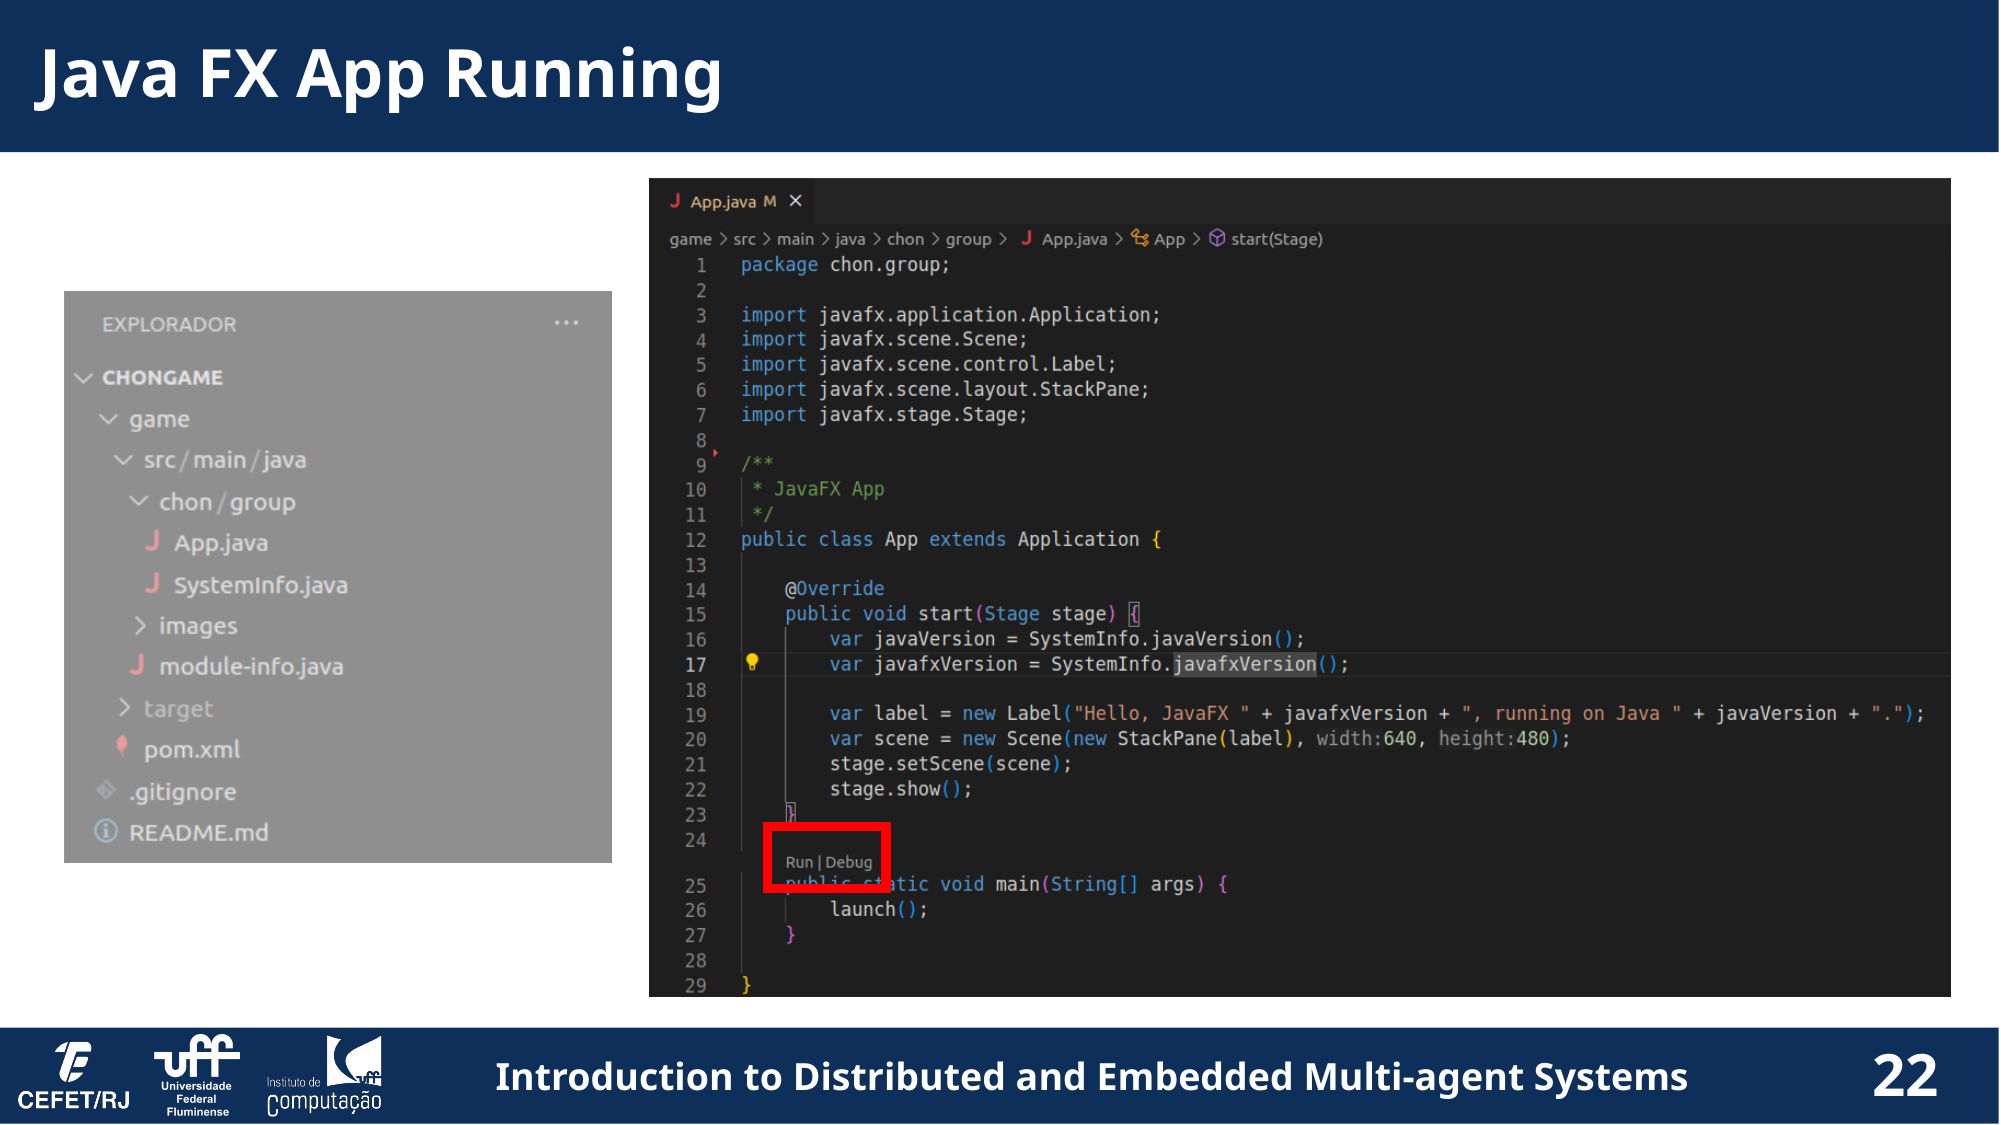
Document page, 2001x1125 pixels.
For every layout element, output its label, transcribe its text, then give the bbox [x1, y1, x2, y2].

picture [649, 177, 1951, 997]
picture [18, 1021, 129, 1125]
picture [64, 291, 612, 863]
picture [153, 1033, 241, 1121]
text_box Java FX App Running [25, 23, 1999, 119]
picture [265, 1033, 383, 1117]
